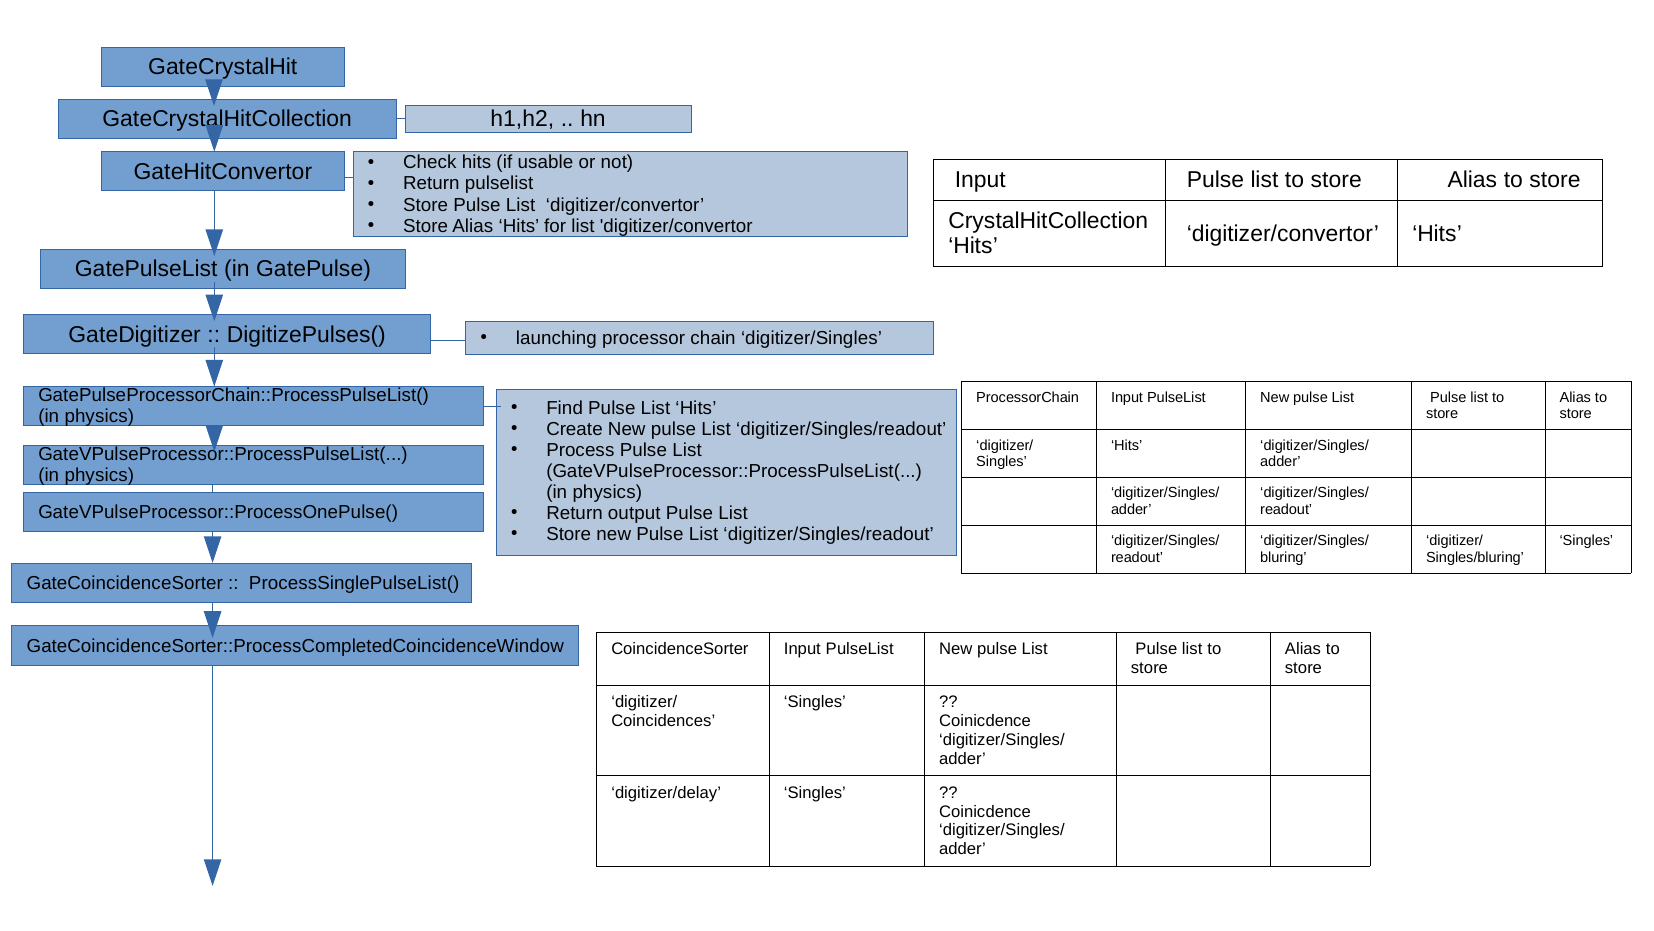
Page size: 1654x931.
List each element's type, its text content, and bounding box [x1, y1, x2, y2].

table_cell [962, 526, 1096, 573]
text_box GateVPulseProcessor::ProcessOnePulse() [23, 492, 484, 532]
text_box Find Pulse List ‘Hits’ Create New pulse List ‘digitizer/Singles/readout’ Process Pulse List (GateVPulseProcessor::ProcessPulseList(...) (in physics) Return output Pulse List Store new Pulse List ‘digitizer/Singles/readout’ [496, 389, 957, 556]
text_box GateCrystalHitCollection [58, 99, 397, 139]
table_header Pulse list to store [1166, 160, 1397, 200]
table_header Pulse list to store [1117, 633, 1270, 685]
table_cell ‘Hits’ [1097, 430, 1245, 477]
table_cell [1271, 686, 1370, 775]
table_header Input PulseList [1097, 382, 1245, 429]
table_header Alias to store [1546, 382, 1631, 429]
table_cell ‘Singles’ [1546, 526, 1631, 573]
table_header Input [934, 160, 1165, 200]
table_cell ?? Coinicdence ‘digitizer/Singles/adder’ [925, 686, 1116, 775]
table_cell [1546, 430, 1631, 477]
text_box Check hits (if usable or not) Return pulselist Store Pulse List ‘digitizer/convertor’ Store Alias ‘Hits’ for list 'digitizer/convertor [353, 151, 908, 237]
table_cell [1117, 776, 1270, 866]
table_cell ‘digitizer/Singles’ [962, 430, 1096, 477]
table_header Alias to store [1398, 160, 1602, 200]
table_cell ‘digitizer/Singles/bluring’ [1412, 526, 1545, 573]
table_cell ‘digitizer/Singles/adder’ [1246, 430, 1411, 477]
text_box GateCoincidenceSorter::ProcessCompletedCoincidenceWindow [11, 625, 579, 666]
table_cell [962, 478, 1096, 525]
table_header ProcessorChain [962, 382, 1096, 429]
table_header New pulse List [1246, 382, 1411, 429]
table_cell ‘digitizer/Singles/bluring’ [1246, 526, 1411, 573]
table_cell [1412, 430, 1545, 477]
table_header Pulse list to store [1412, 382, 1545, 429]
table_cell ‘digitizer/Coincidences’ [597, 686, 769, 775]
text_box GateCrystalHit [101, 47, 345, 87]
table_header Input PulseList [770, 633, 924, 685]
text_box GateDigitizer :: DigitizePulses() [23, 314, 431, 354]
table_cell ‘Singles’ [770, 776, 924, 866]
table_cell ‘digitizer/convertor’ [1166, 201, 1397, 266]
table_cell CrystalHitCollection ‘Hits’ [934, 201, 1165, 266]
table_cell ‘Hits’ [1398, 201, 1602, 266]
table_header New pulse List [925, 633, 1116, 685]
text_box GateHitConvertor [101, 151, 345, 191]
text_box GateVPulseProcessor::ProcessPulseList(...) (in physics) [23, 445, 484, 485]
table_cell ‘digitizer/Singles/readout’ [1246, 478, 1411, 525]
table_cell ‘digitizer/Singles/adder’ [1097, 478, 1245, 525]
table_header Alias to store [1271, 633, 1370, 685]
table_cell [1412, 478, 1545, 525]
table_cell ‘Singles’ [770, 686, 924, 775]
text_box launching processor chain ‘digitizer/Singles’ [465, 321, 934, 355]
text_box GateCoincidenceSorter :: ProcessSinglePulseList() [11, 563, 472, 603]
text_box h1,h2, .. hn [405, 105, 692, 133]
text_box GatePulseList (in GatePulse) [40, 249, 406, 289]
table_cell ‘digitizer/Singles/readout’ [1097, 526, 1245, 573]
table_cell ‘digitizer/delay’ [597, 776, 769, 866]
table_header CoincidenceSorter [597, 633, 769, 685]
table_cell [1546, 478, 1631, 525]
table_cell [1271, 776, 1370, 866]
table_cell ?? Coinicdence ‘digitizer/Singles/adder’ [925, 776, 1116, 866]
table_cell [1117, 686, 1270, 775]
text_box GatePulseProcessorChain::ProcessPulseList() (in physics) [23, 386, 484, 426]
